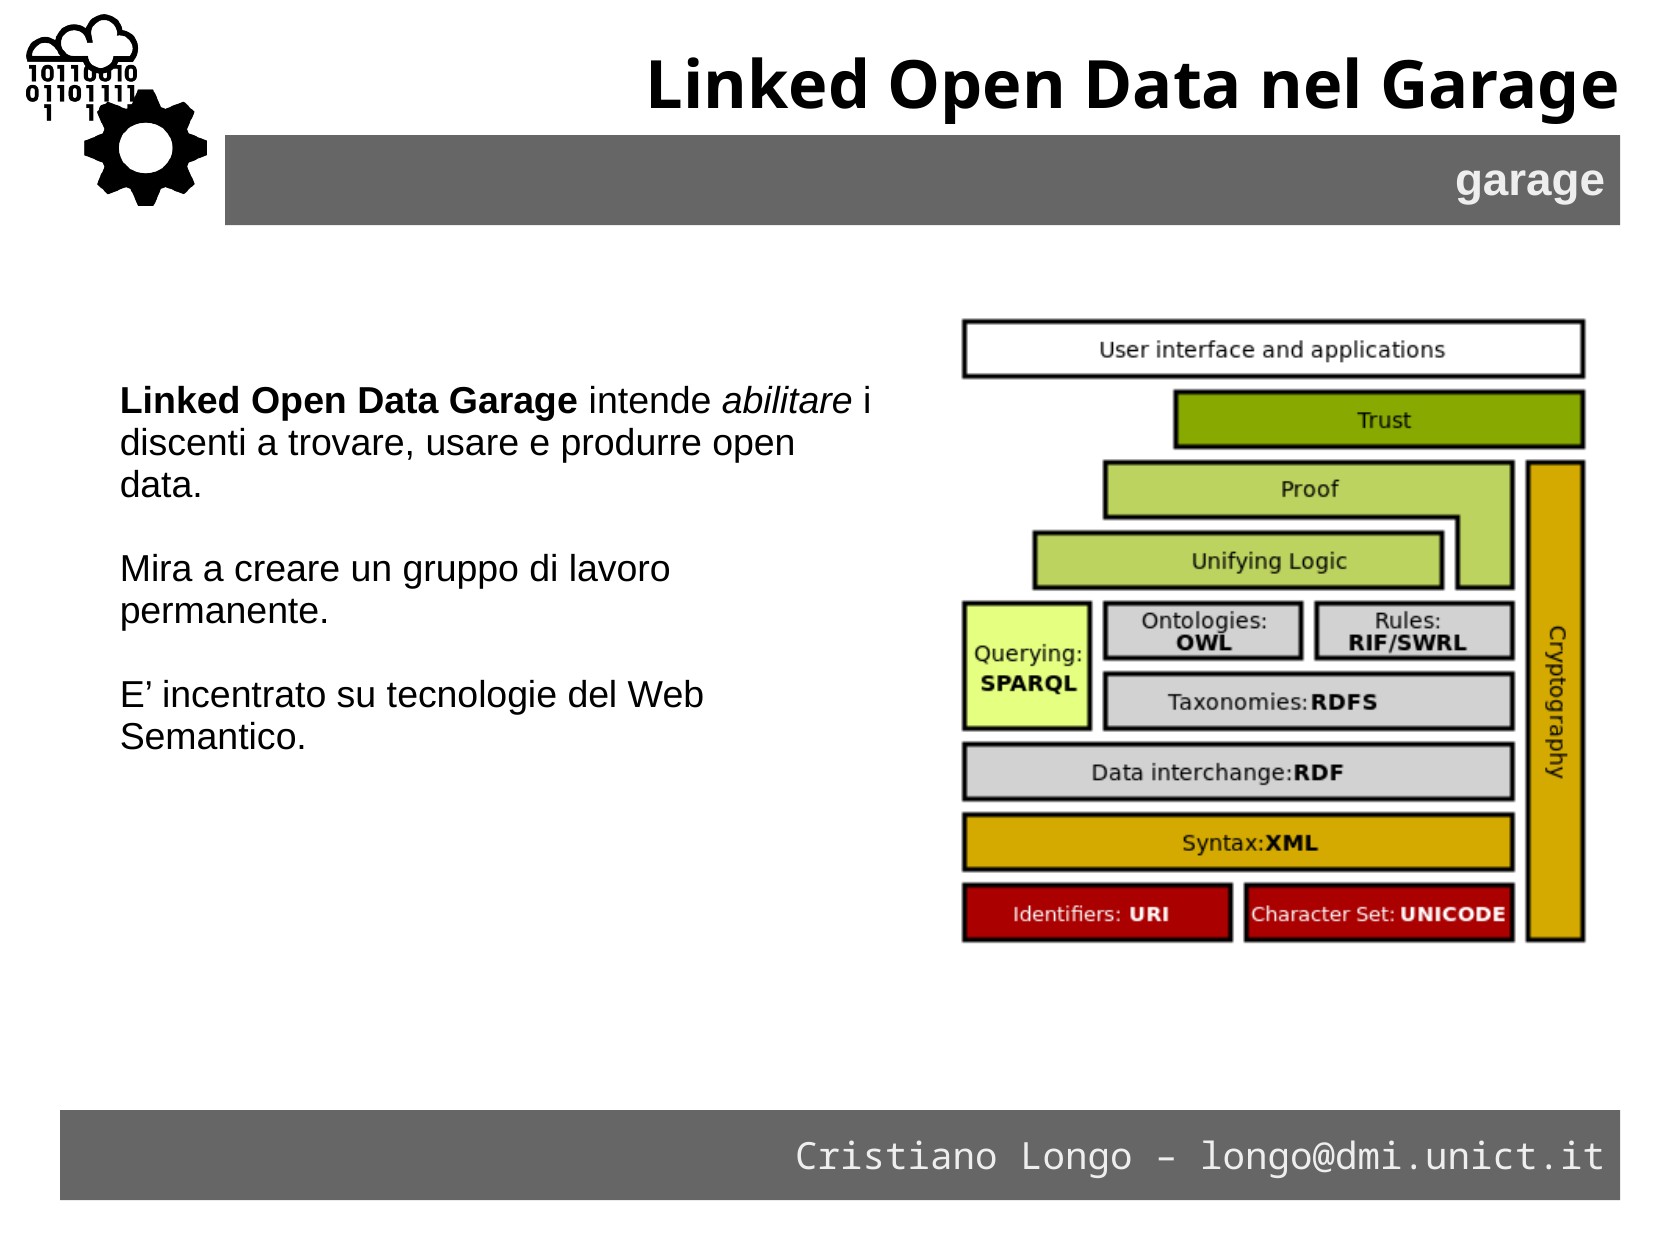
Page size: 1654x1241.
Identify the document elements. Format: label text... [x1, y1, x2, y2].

picture [26, 14, 207, 206]
picture [957, 314, 1591, 948]
text_box Linked Open Data Garage intende abilitare i discenti a trovare, usare e produrre open data. Mira a creare un gruppo di lavoro permanente. E’ incentrato su tecnologie del Web Semantico. [105, 372, 898, 766]
text_box garage [225, 135, 1621, 226]
text_box Cristiano Longo – longo@dmi.unict.it [60, 1110, 1621, 1201]
text_box Linked Open Data nel Garage [285, 30, 1636, 123]
